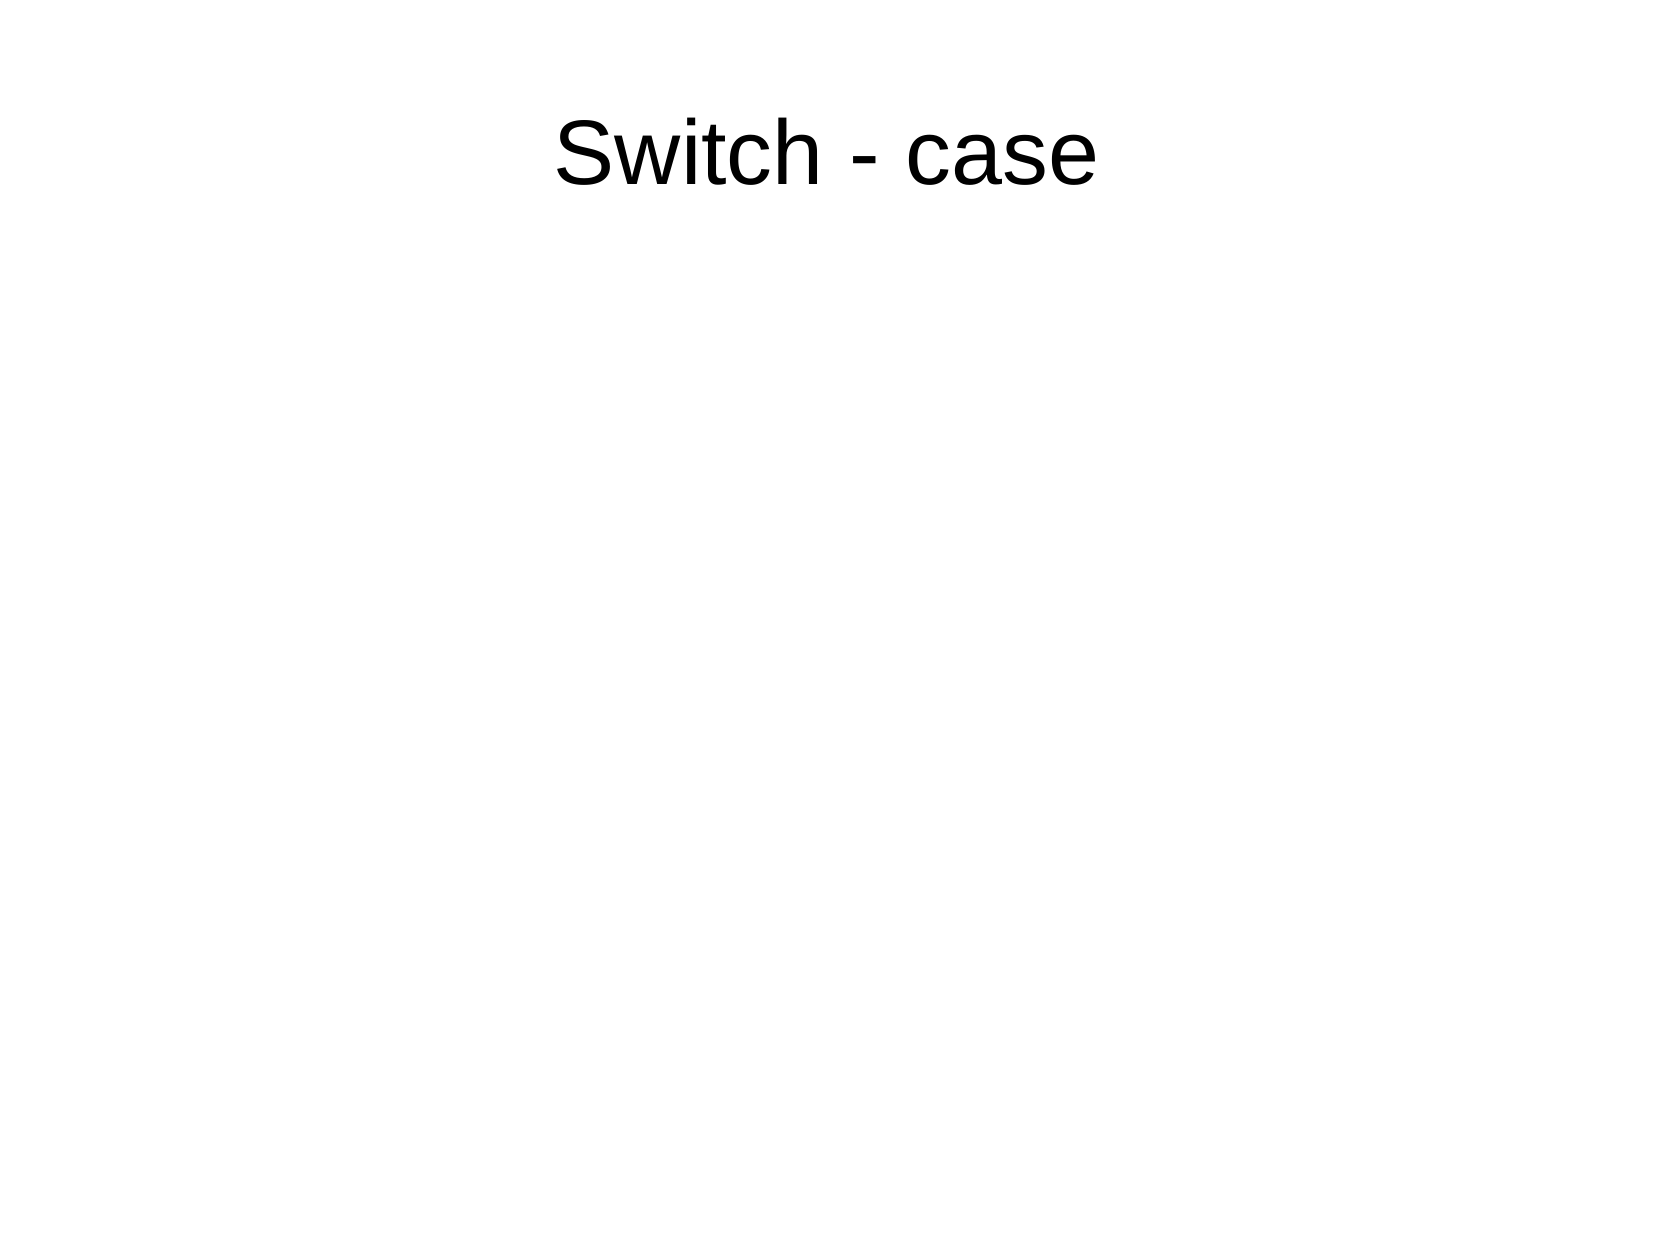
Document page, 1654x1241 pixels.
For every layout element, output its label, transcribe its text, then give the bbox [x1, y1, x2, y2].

title Switch - case [82, 49, 1571, 257]
